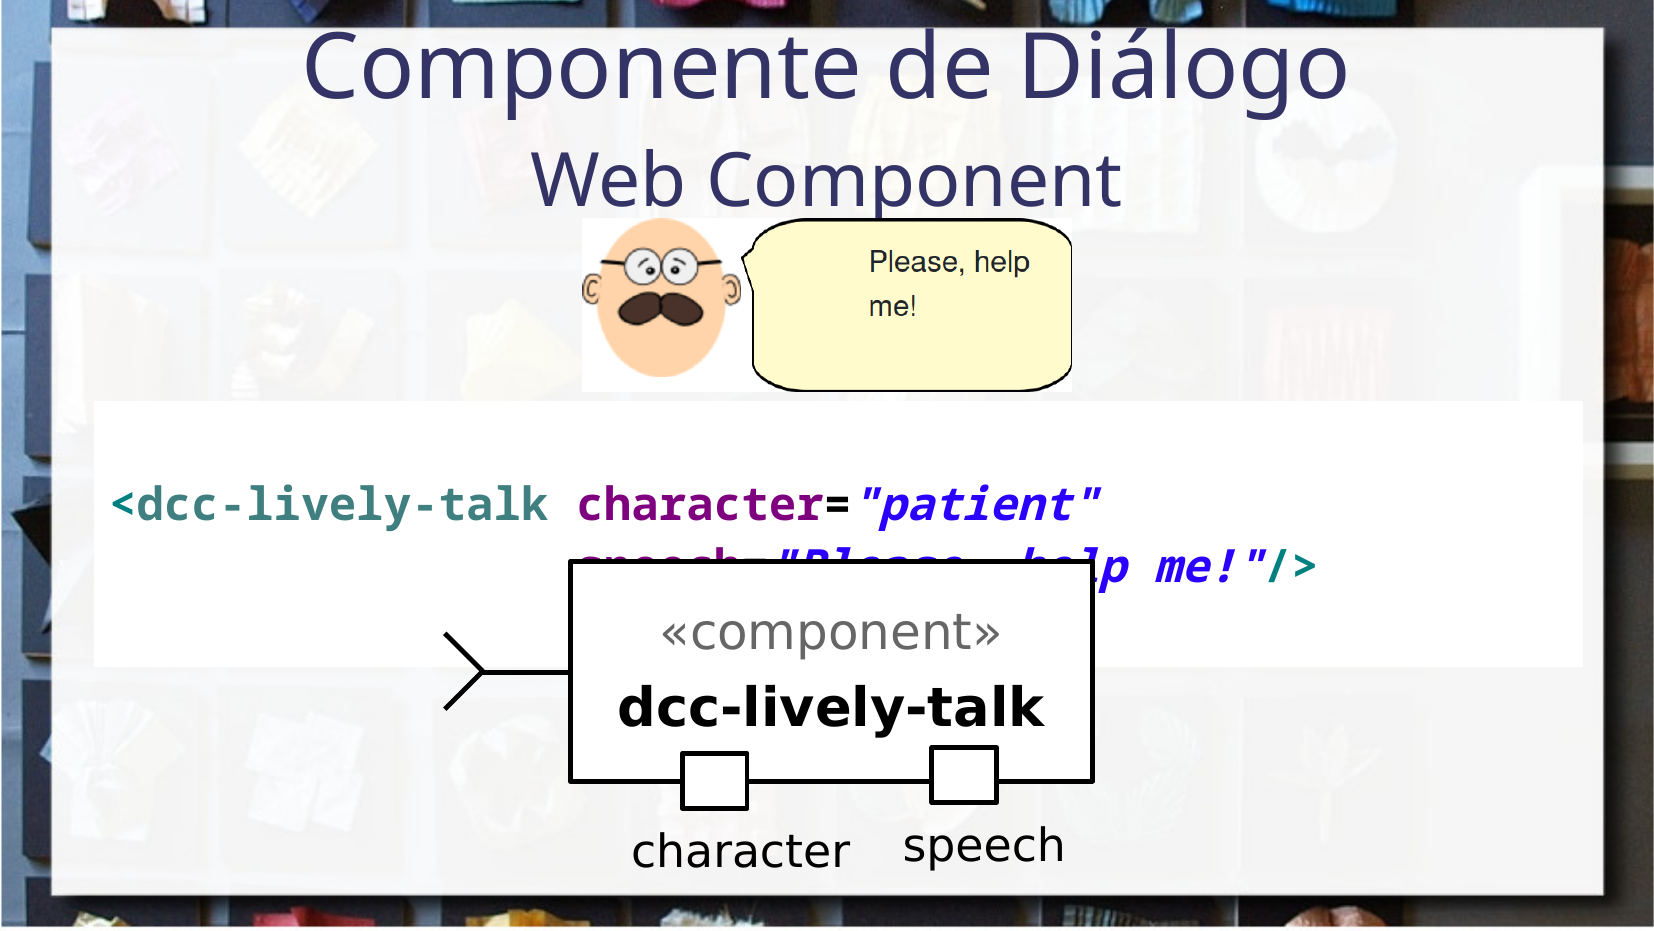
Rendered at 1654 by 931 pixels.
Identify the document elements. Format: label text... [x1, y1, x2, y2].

text_box [931, 747, 997, 803]
text_box character [616, 817, 866, 886]
text_box [682, 753, 747, 809]
table_header <dcc-lively-talk character="patient" speech="Please, help me!"/> [95, 402, 1582, 666]
text_box speech [887, 811, 1082, 880]
text_box «component» dcc-lively-talk [570, 561, 1093, 782]
title Componente de Diálogo Web Component [82, 17, 1571, 212]
picture [0, 0, 1654, 931]
